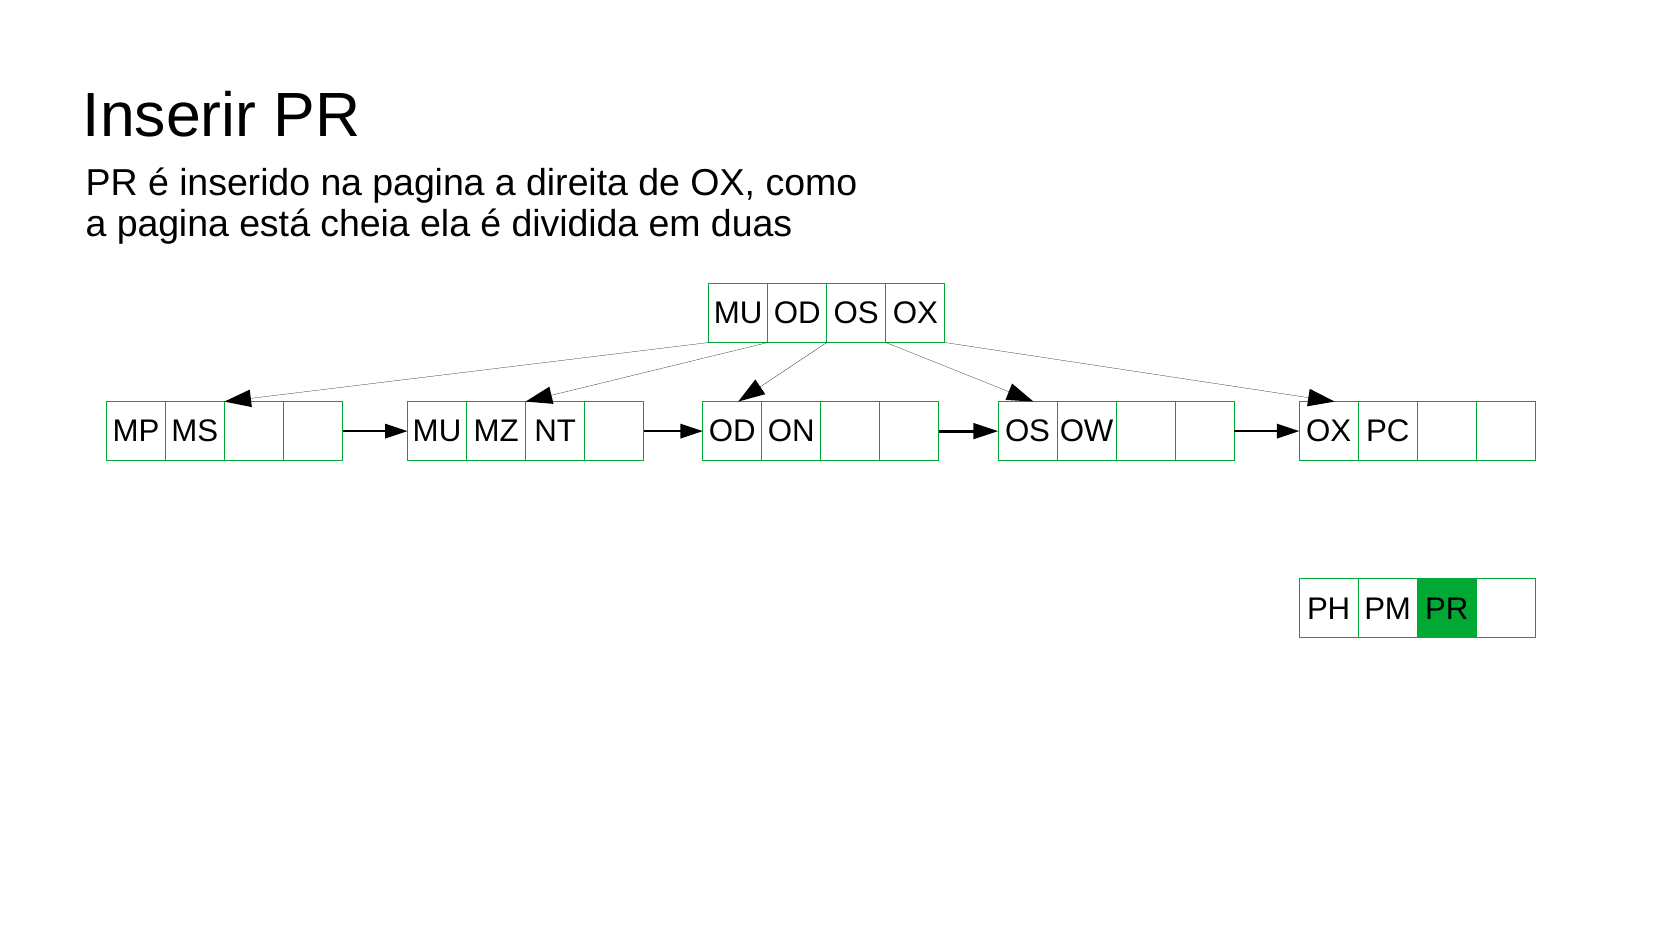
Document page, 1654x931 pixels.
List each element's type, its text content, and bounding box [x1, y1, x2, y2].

text_box OD [702, 401, 761, 461]
text_box PR é inserido na pagina a direita de OX, como a pagina está cheia ela é dividida em duas [70, 153, 898, 379]
text_box ON [761, 401, 820, 461]
text_box OW [1057, 401, 1116, 461]
text_box [1116, 401, 1235, 461]
text_box OX [898, 304, 912, 321]
title Inserir PR [82, 37, 1571, 193]
text_box PM [1358, 578, 1417, 638]
text_box OS [998, 401, 1057, 461]
text_box PH [1299, 578, 1358, 638]
text_box [584, 401, 644, 461]
text_box [1417, 401, 1536, 461]
text_box MZ [466, 401, 525, 461]
text_box [820, 401, 939, 461]
text_box NT [525, 401, 584, 461]
text_box PR [1417, 578, 1476, 638]
text_box PC [1358, 401, 1417, 461]
text_box [1476, 578, 1536, 638]
text_box MS [165, 401, 224, 461]
text_box OX [898, 283, 945, 343]
text_box MP [106, 401, 165, 461]
text_box [224, 401, 343, 461]
text_box OX [1299, 401, 1358, 461]
text_box MU [407, 401, 466, 461]
